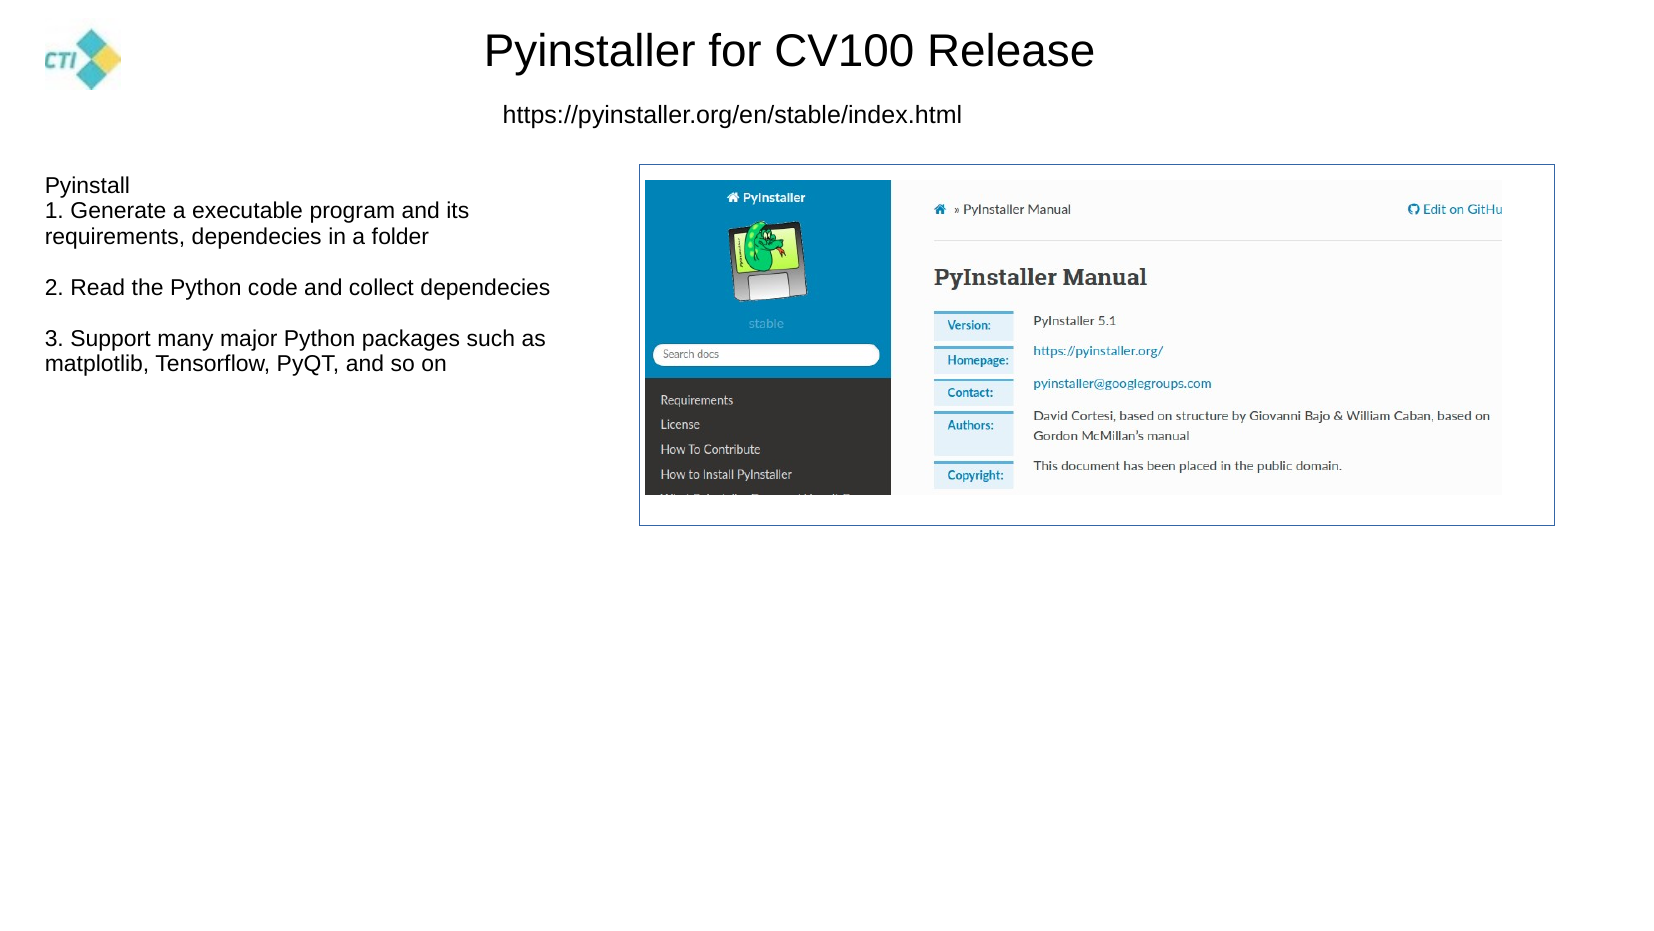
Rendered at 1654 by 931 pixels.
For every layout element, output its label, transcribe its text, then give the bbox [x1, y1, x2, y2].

picture [728, 193, 738, 202]
picture [728, 221, 808, 302]
picture [744, 192, 805, 203]
text_box https://pyinstaller.org/en/stable/index.html [487, 93, 1156, 166]
text_box Pyinstall 1. Generate a executable program and its requirements, dependecies in a folder 2. Read the Python code and collect dependecies 3. Support many major Python packages such as matplotlib, Tensorflow, PyQT, and so on [30, 165, 616, 601]
picture [652, 344, 879, 367]
picture [45, 18, 121, 91]
picture [645, 180, 1502, 496]
text_box Pyinstaller for CV100 Release [225, 17, 1381, 136]
picture [772, 321, 780, 327]
